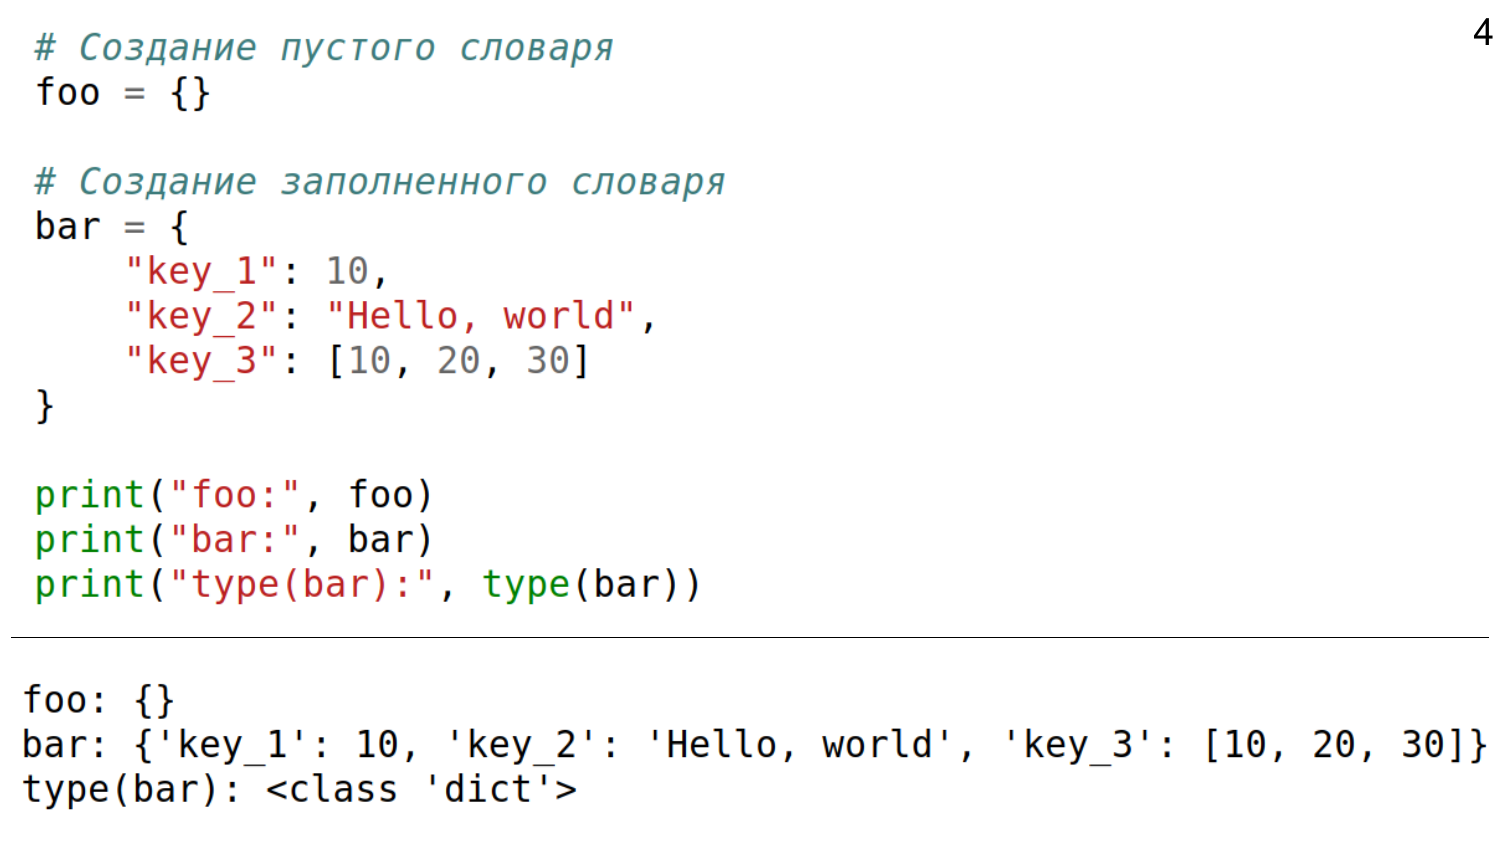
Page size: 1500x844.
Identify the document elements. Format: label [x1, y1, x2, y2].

picture [24, 23, 742, 618]
picture [11, 673, 1500, 818]
